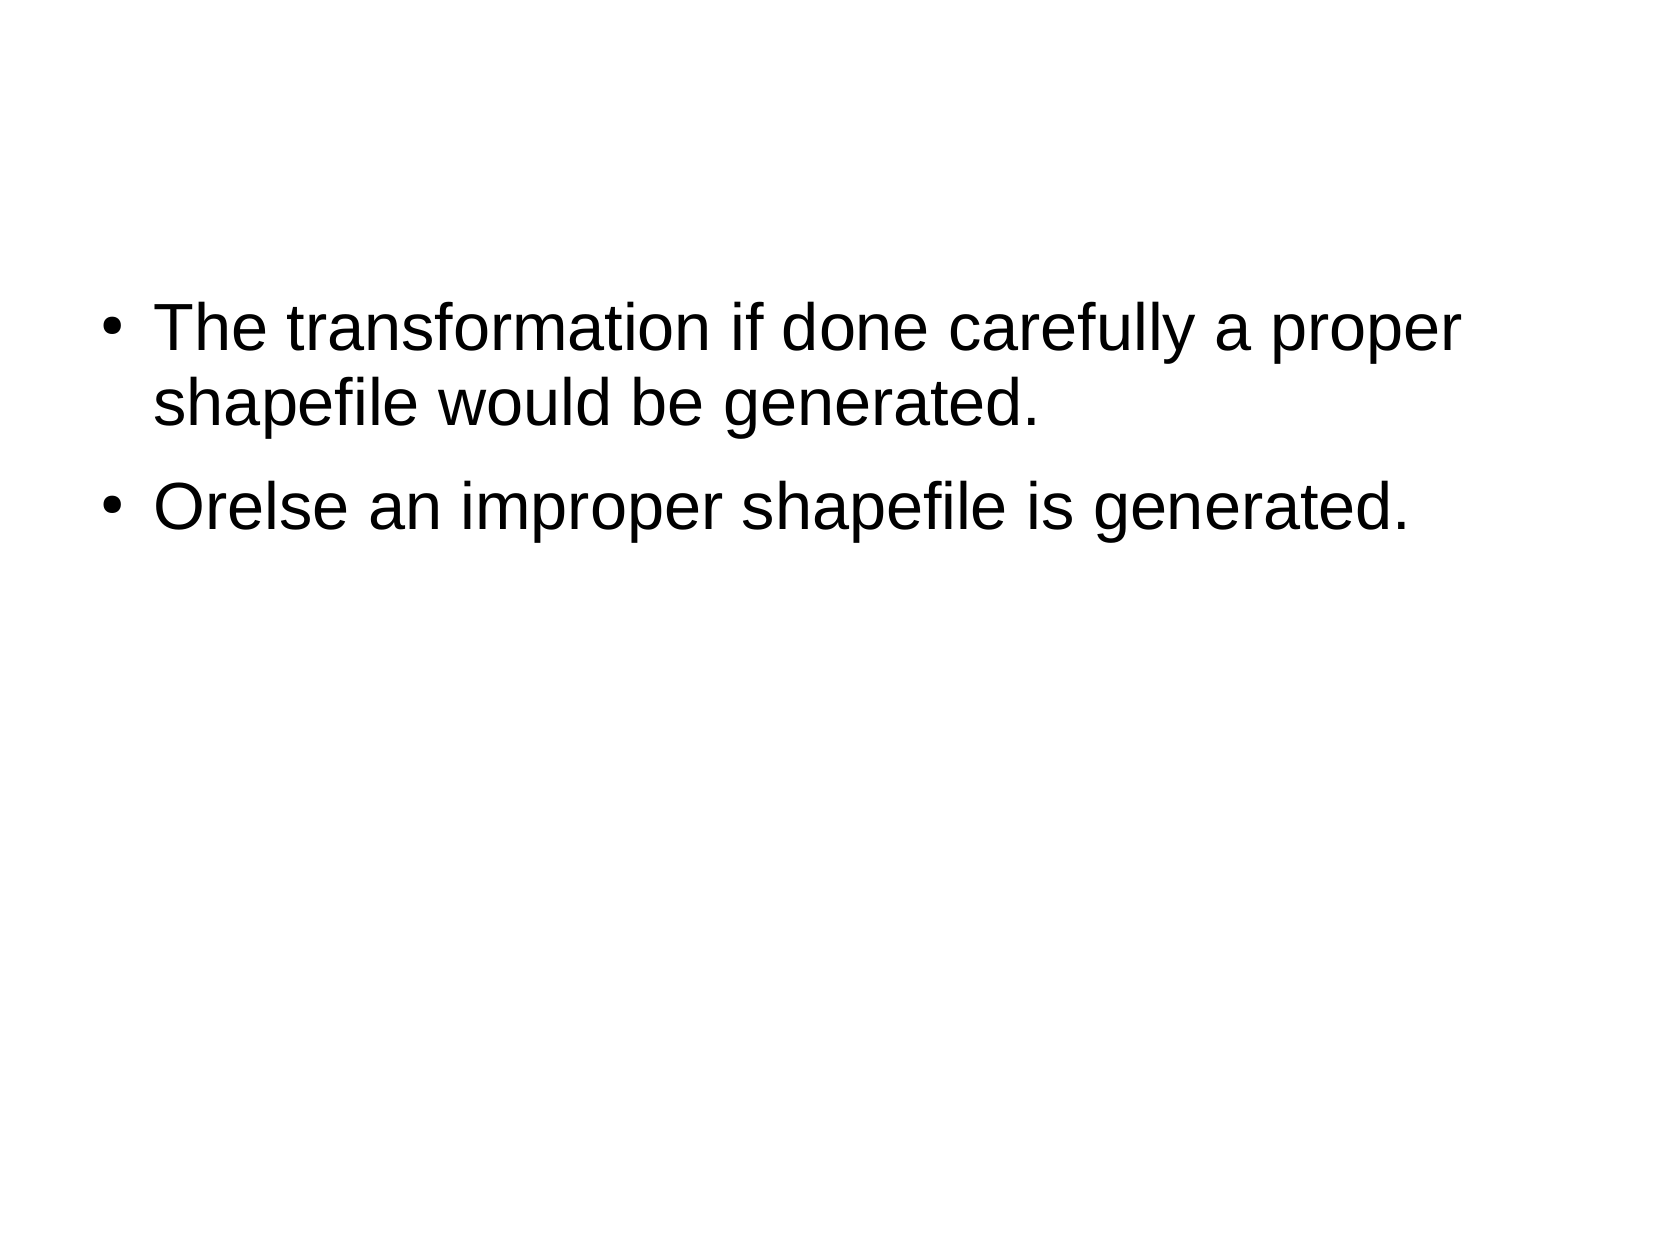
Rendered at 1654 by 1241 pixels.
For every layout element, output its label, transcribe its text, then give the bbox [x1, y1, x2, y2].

list The transformation if done carefully a proper shapefile would be generated. Orelse an improper shapefile is generated. [82, 290, 1571, 1010]
